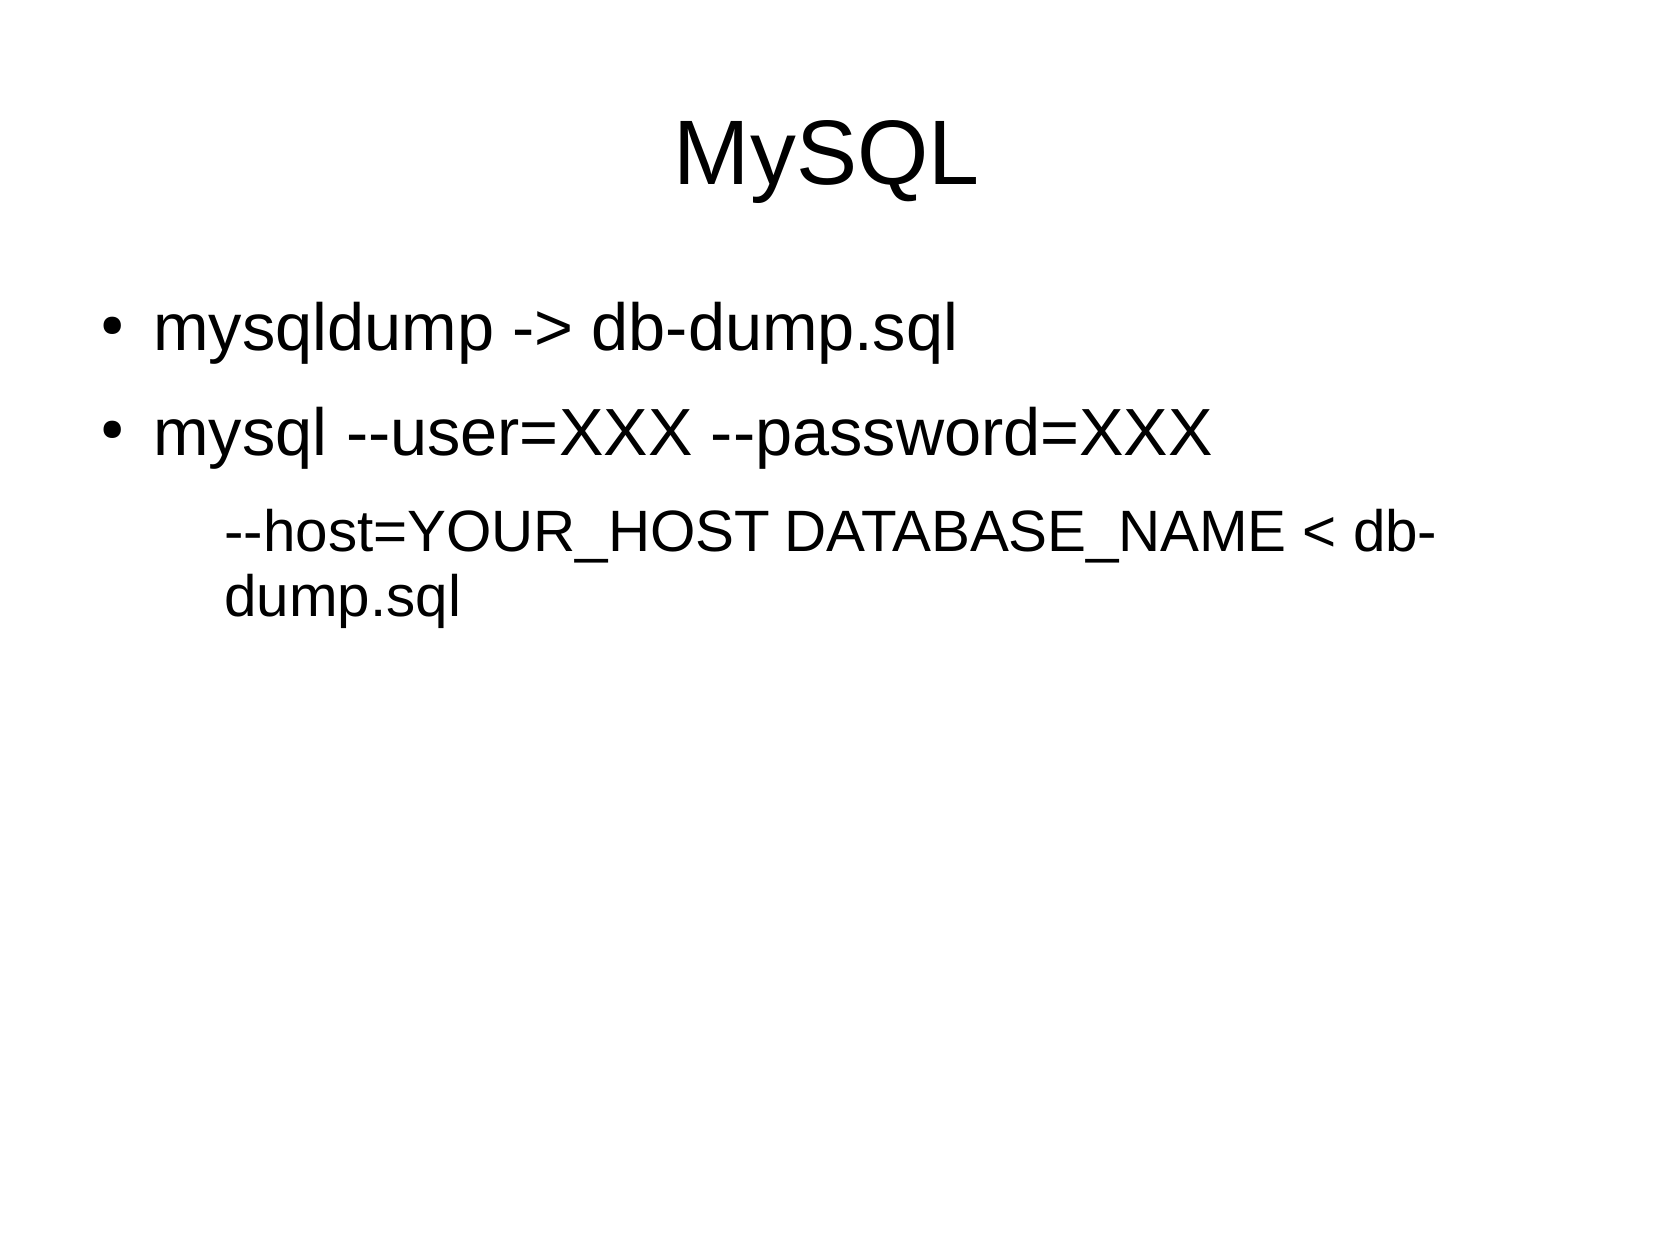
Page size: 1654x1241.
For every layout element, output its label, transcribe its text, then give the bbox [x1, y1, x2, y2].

title MySQL [82, 49, 1571, 257]
list mysqldump -> db-dump.sql mysql --user=XXX --password=XXX --host=YOUR_HOST DATABASE_NAME < db-dump.sql [82, 290, 1571, 1010]
